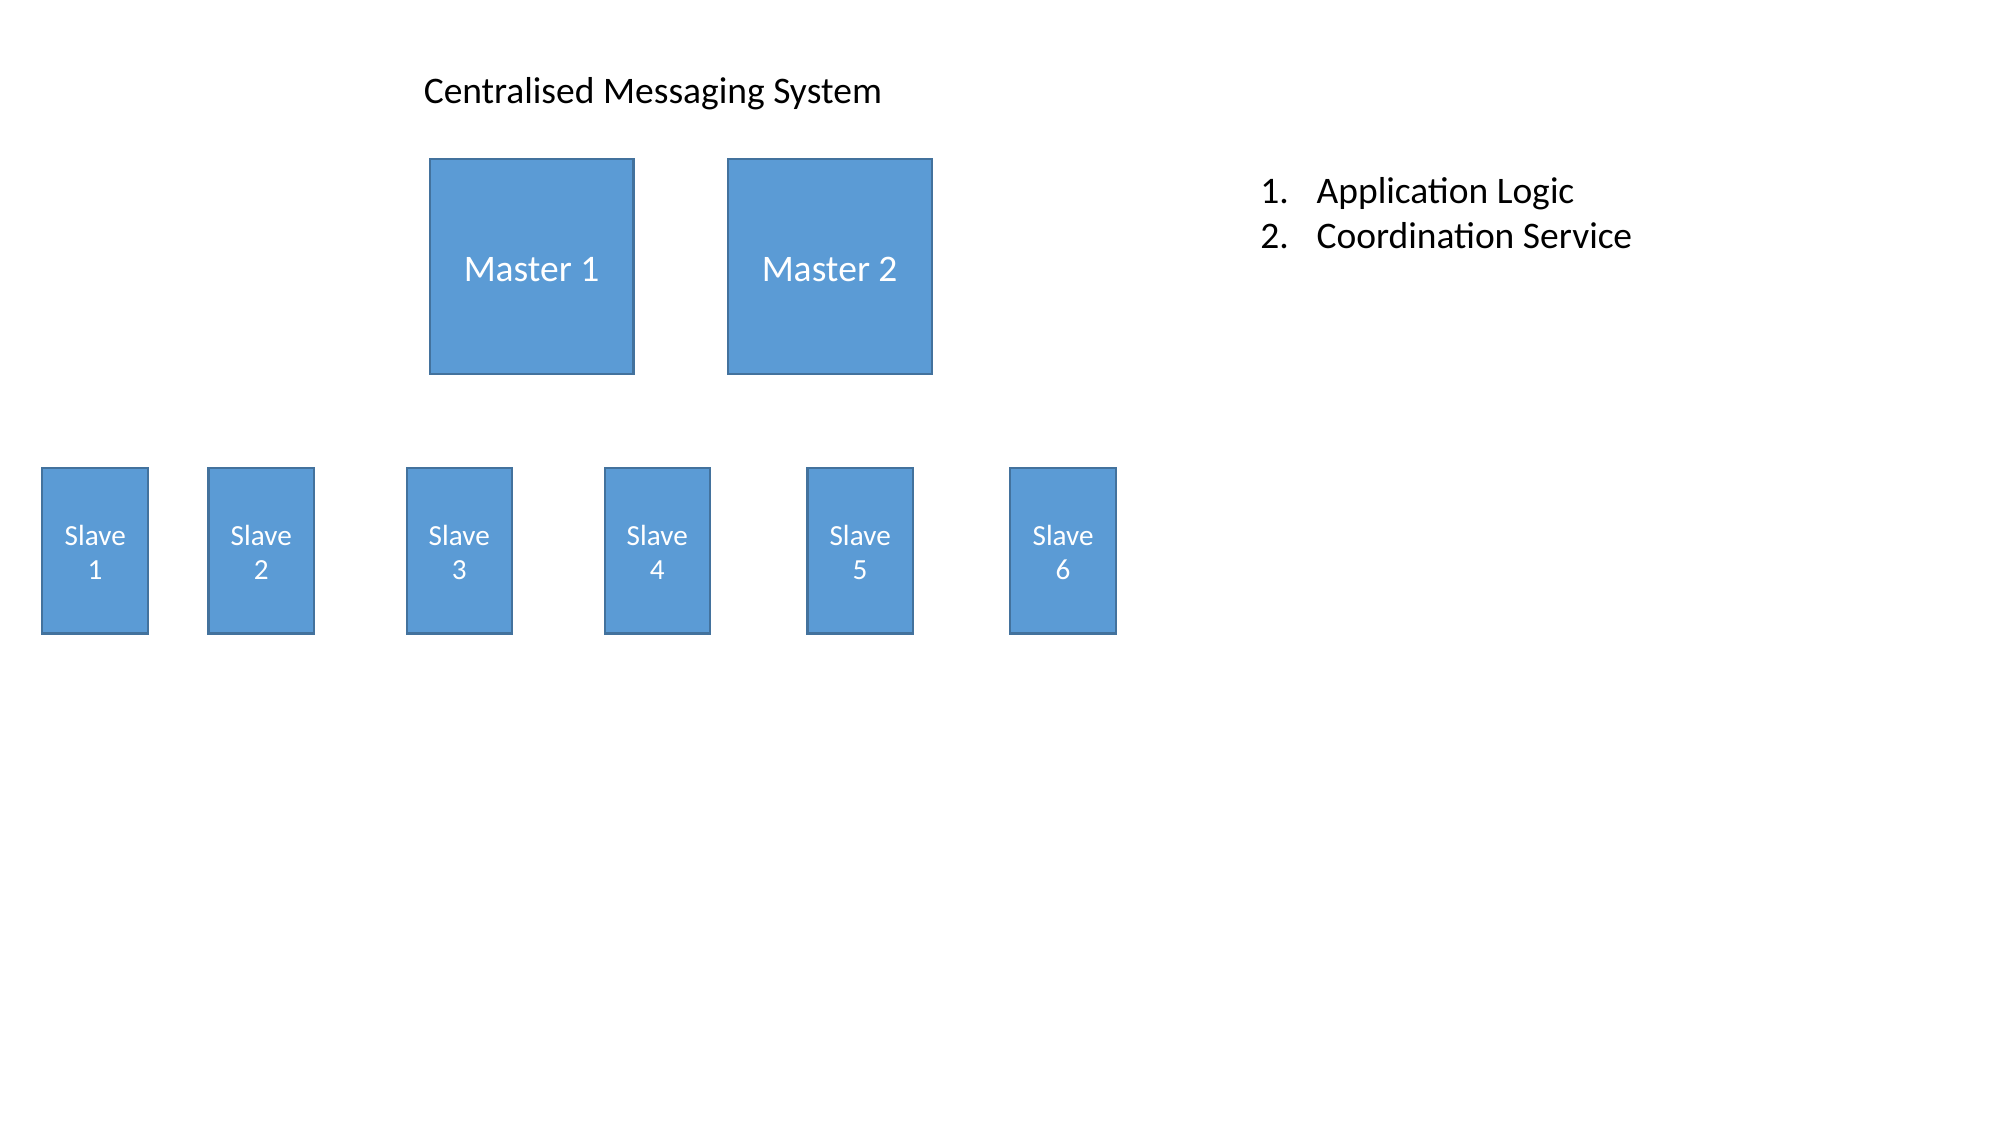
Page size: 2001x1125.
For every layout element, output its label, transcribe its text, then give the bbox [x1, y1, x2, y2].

text_box Slave2 [208, 467, 314, 634]
text_box Slave3 [406, 467, 512, 634]
text_box Application Logic Coordination Service [1245, 158, 1648, 264]
text_box Slave6 [1010, 467, 1116, 634]
text_box Slave1 [42, 467, 148, 634]
text_box Slave4 [604, 467, 710, 634]
text_box Centralised Messaging System [409, 58, 898, 118]
text_box Slave5 [807, 467, 913, 634]
text_box Master 1 [429, 158, 634, 374]
text_box Master 2 [727, 158, 932, 374]
